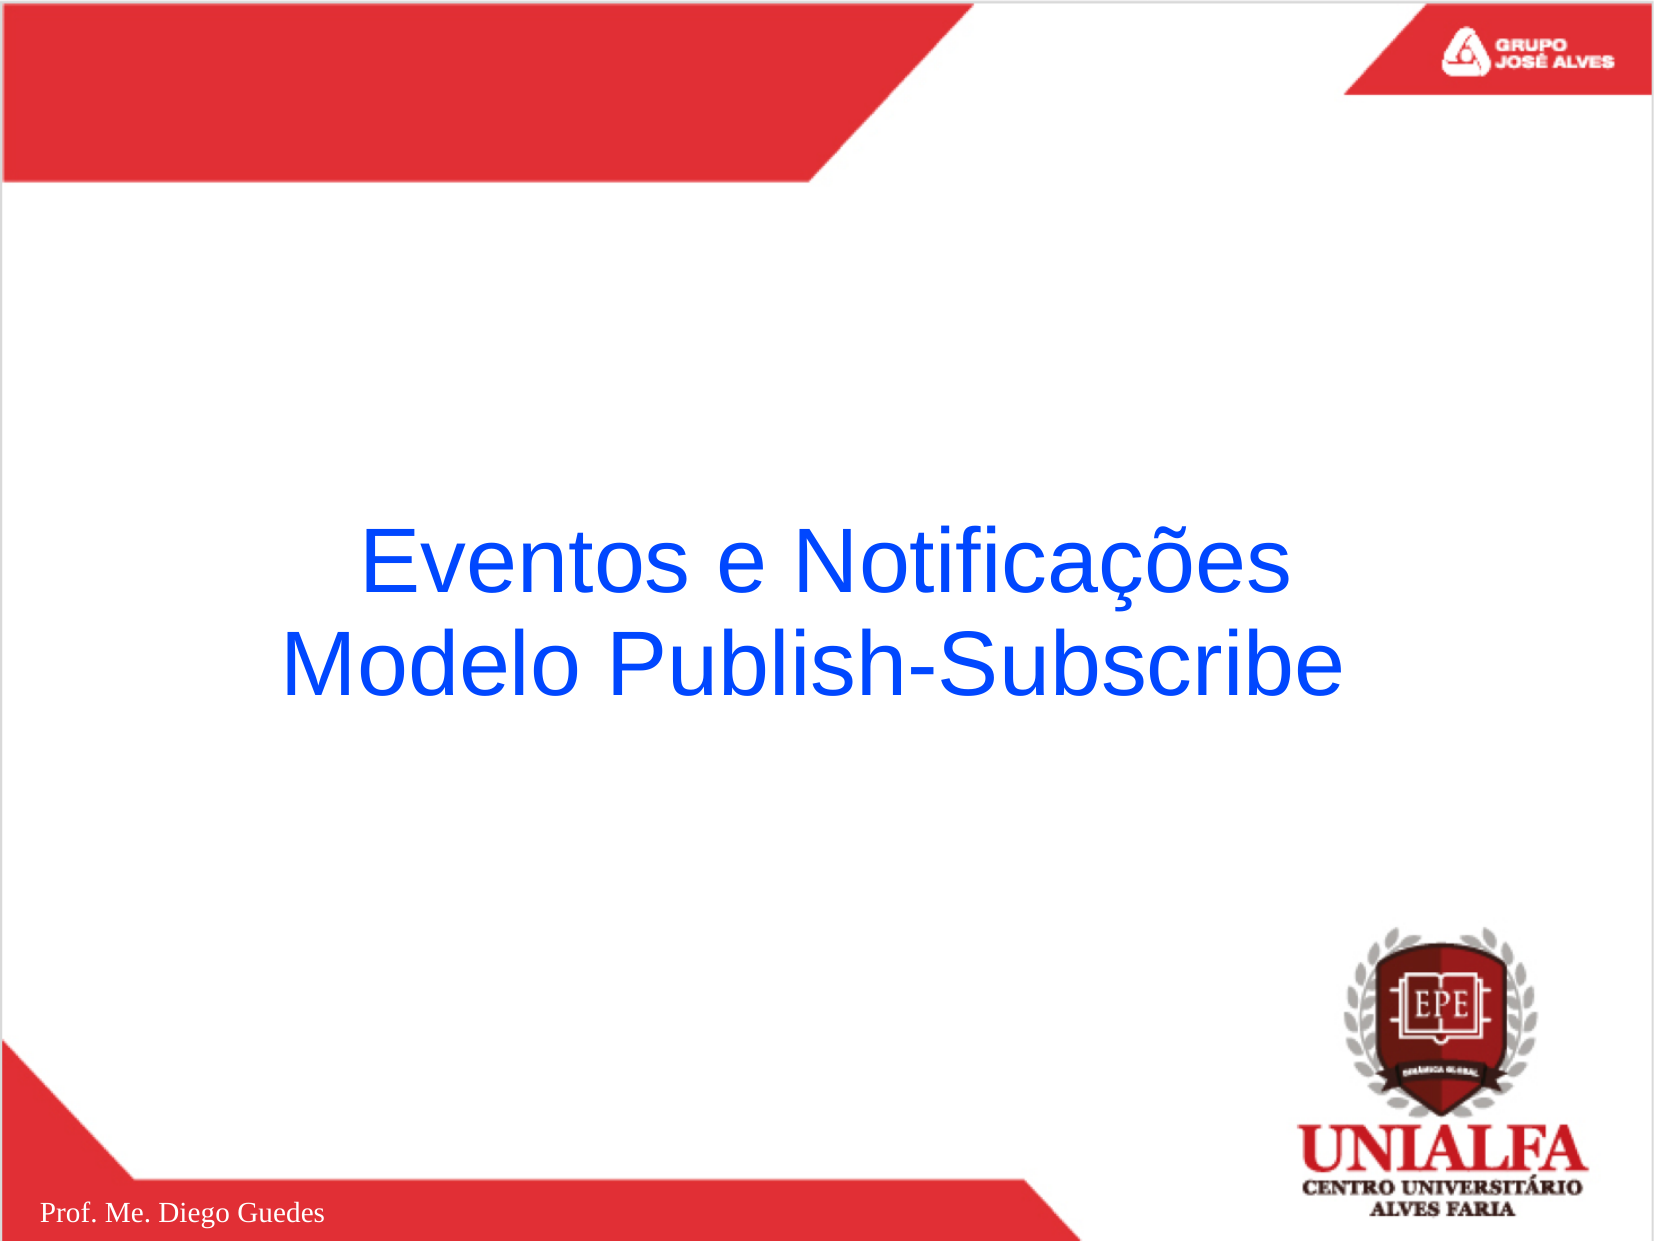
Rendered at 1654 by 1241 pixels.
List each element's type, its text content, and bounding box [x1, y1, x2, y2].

picture [0, 0, 1654, 1241]
subtitle Eventos e Notificações Modelo Publish-Subscribe [82, 290, 1571, 1010]
